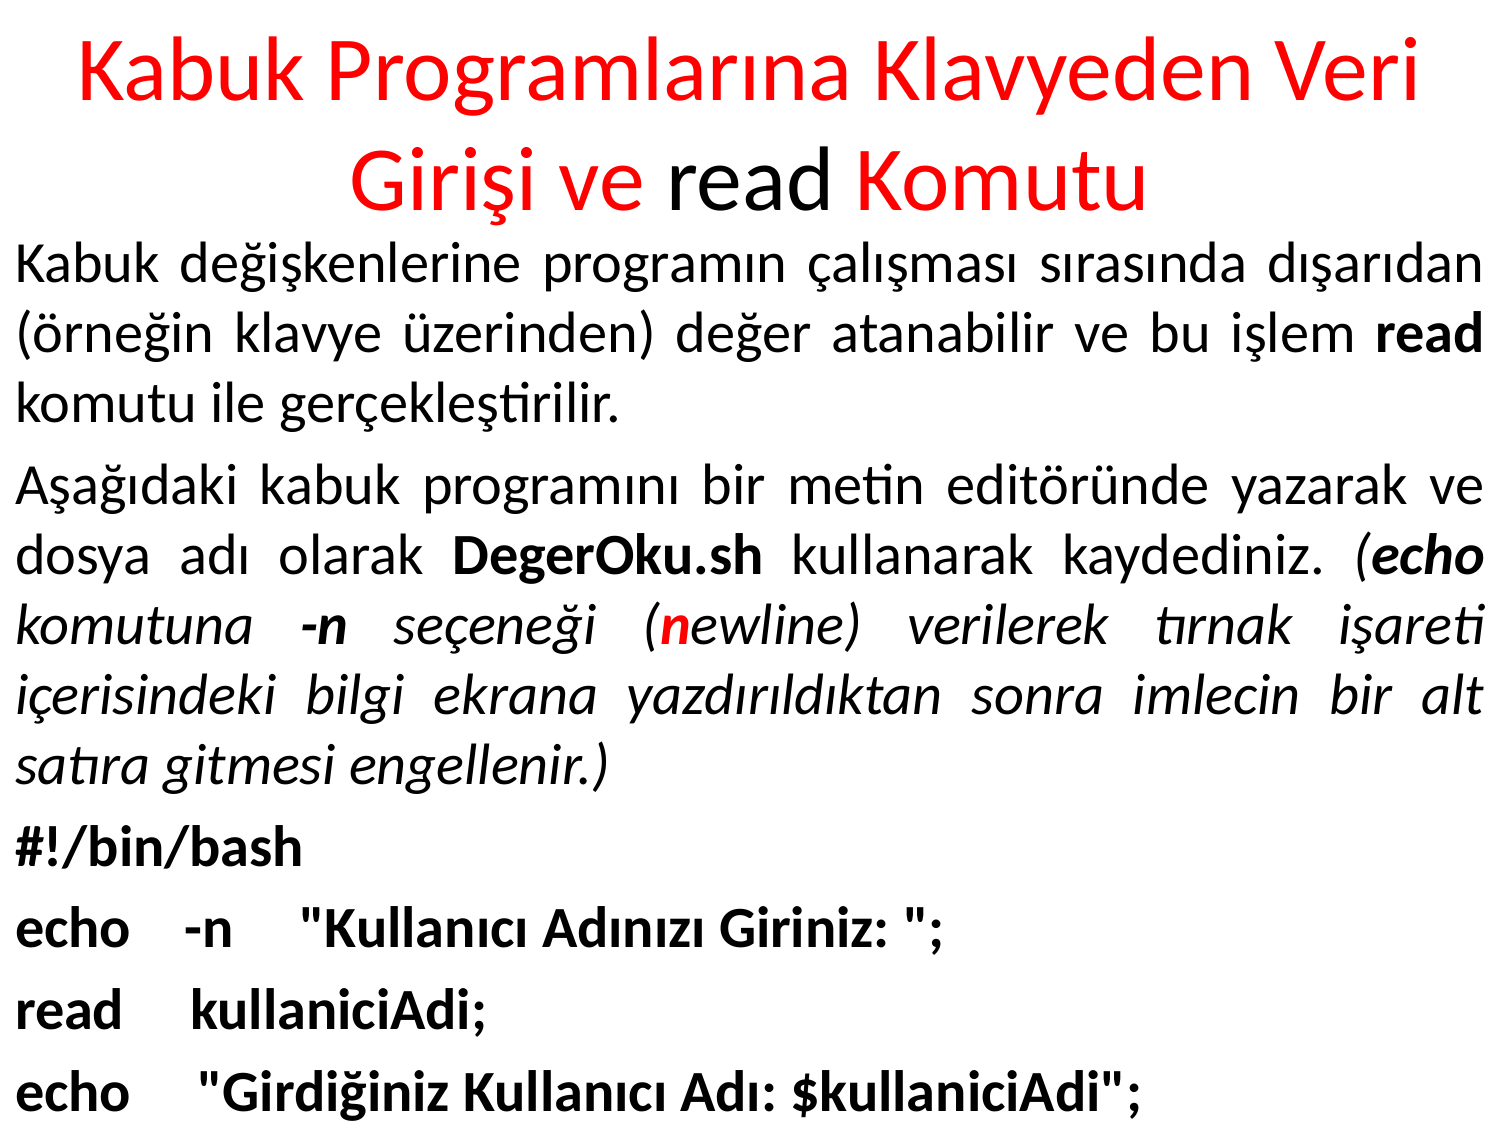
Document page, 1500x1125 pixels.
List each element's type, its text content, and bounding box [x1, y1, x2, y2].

list Kabuk değişkenlerine programın çalışması sırasında dışarıdan (örneğin klavye üzerinden) değer atanabilir ve bu işlem read komutu ile gerçekleştirilir. Aşağıdaki kabuk programını bir metin editöründe yazarak ve dosya adı olarak DegerOku.sh kullanarak kaydediniz. (echo komutuna -n seçeneği (newline) verilerek tırnak işareti içerisindeki bilgi ekrana yazdırıldıktan sonra imlecin bir alt satıra gitmesi engellenir.) #!/bin/bash echo -n "Kullanıcı Adınızı Giriniz: "; read kullaniciAdi; echo "Girdiğiniz Kullanıcı Adı: $kullaniciAdi"; [0, 217, 1500, 1125]
title Kabuk Programlarına Klavyeden Veri Girişi ve read Komutu [0, 24, 1500, 213]
